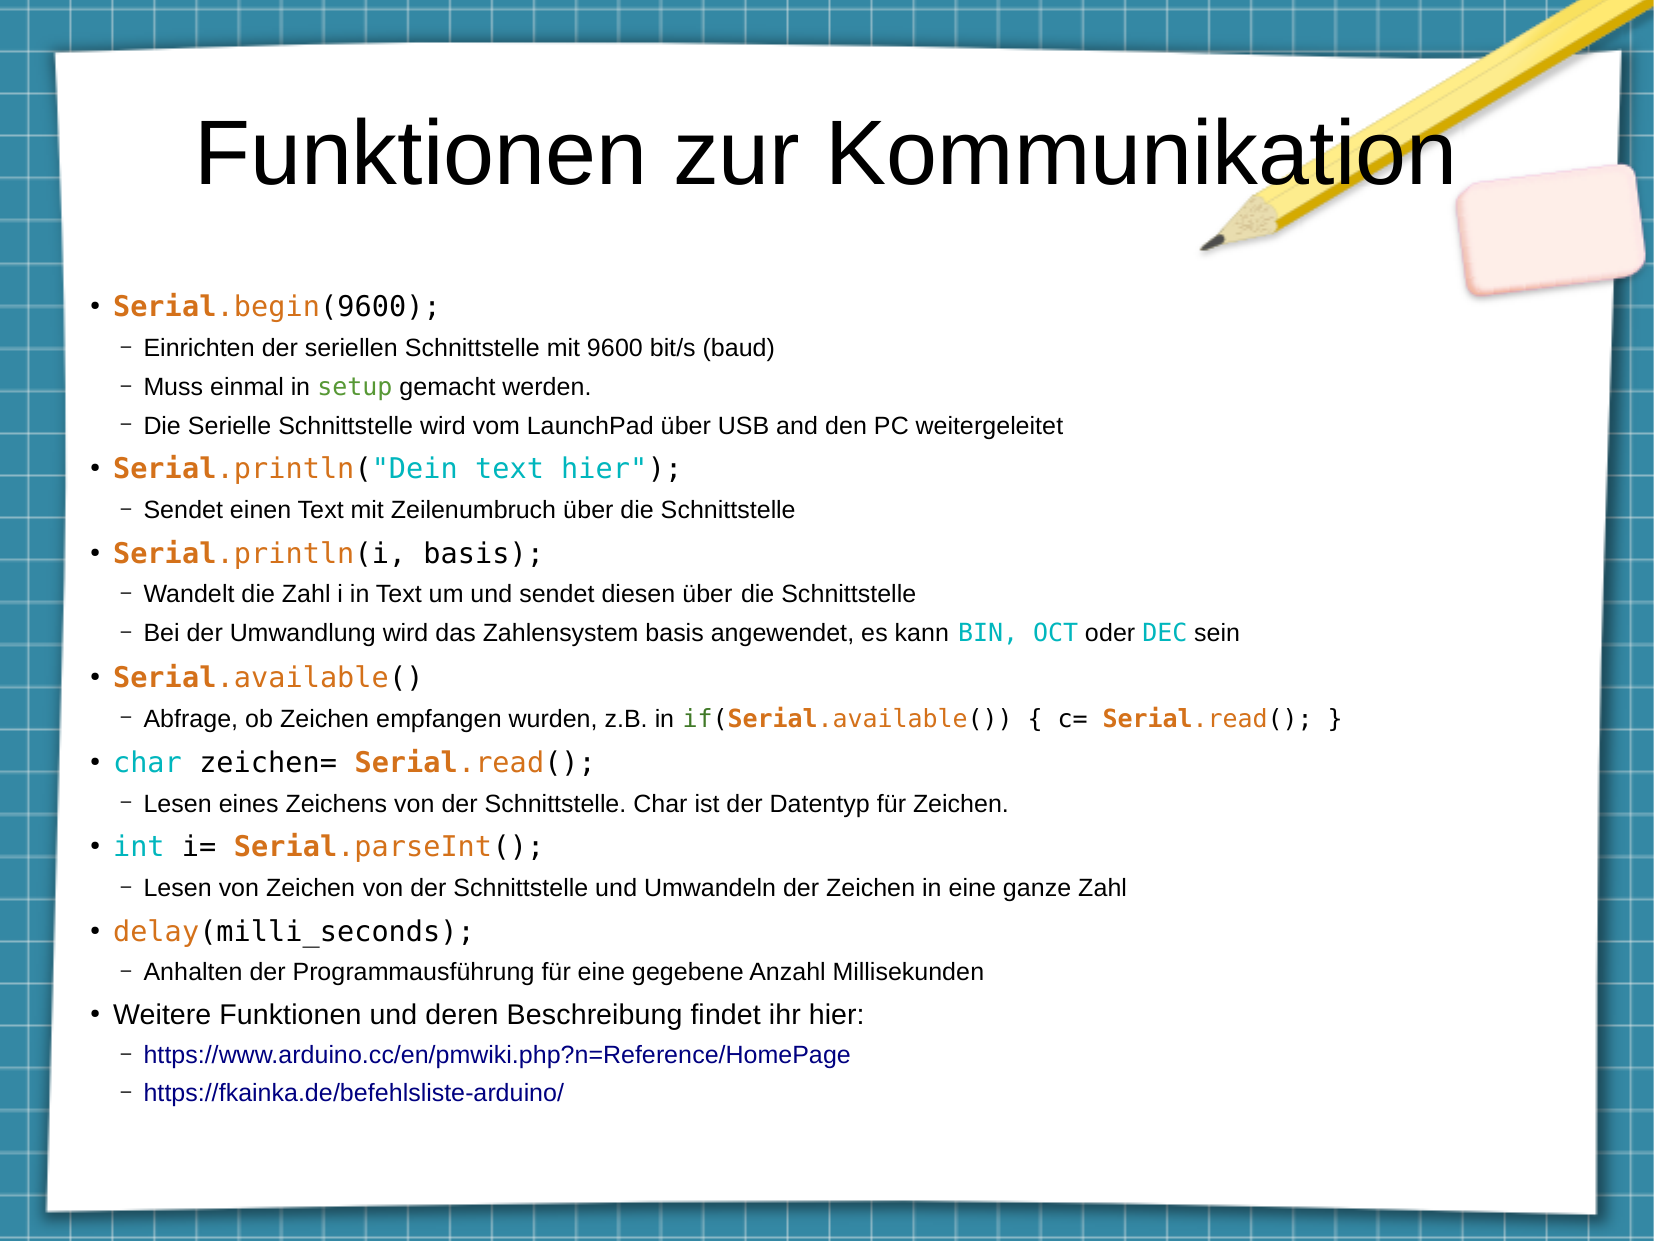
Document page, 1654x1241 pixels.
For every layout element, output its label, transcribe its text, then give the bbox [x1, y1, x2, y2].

picture [0, 0, 1654, 1241]
list Serial.begin(9600); Einrichten der seriellen Schnittstelle mit 9600 bit/s (baud) Muss einmal in setup gemacht werden. Die Serielle Schnittstelle wird vom LaunchPad über USB and den PC weitergeleitet Serial.println("Dein text hier"); Sendet einen Text mit Zeilenumbruch über die Schnittstelle Serial.println(i, basis); Wandelt die Zahl i in Text um und sendet diesen über die Schnittstelle Bei der Umwandlung wird das Zahlensystem basis angewendet, es kann BIN, OCT oder DEC sein Serial.available() Abfrage, ob Zeichen empfangen wurden, z.B. in if(Serial.available()) { c= Serial.read(); } char zeichen= Serial.read(); Lesen eines Zeichens von der Schnittstelle. Char ist der Datentyp für Zeichen. int i= Serial.parseInt(); Lesen von Zeichen von der Schnittstelle und Umwandeln der Zeichen in eine ganze Zahl delay(milli_seconds); Anhalten der Programmausführung für eine gegebene Anzahl Millisekunden Weitere Funktionen und deren Beschreibung findet ihr hier: https://www.arduino.cc/en/pmwiki.php?n=Reference/HomePage https://fkainka.de/befehlsliste-arduino/ [82, 290, 1571, 1123]
title Funktionen zur Kommunikation [82, 49, 1571, 257]
